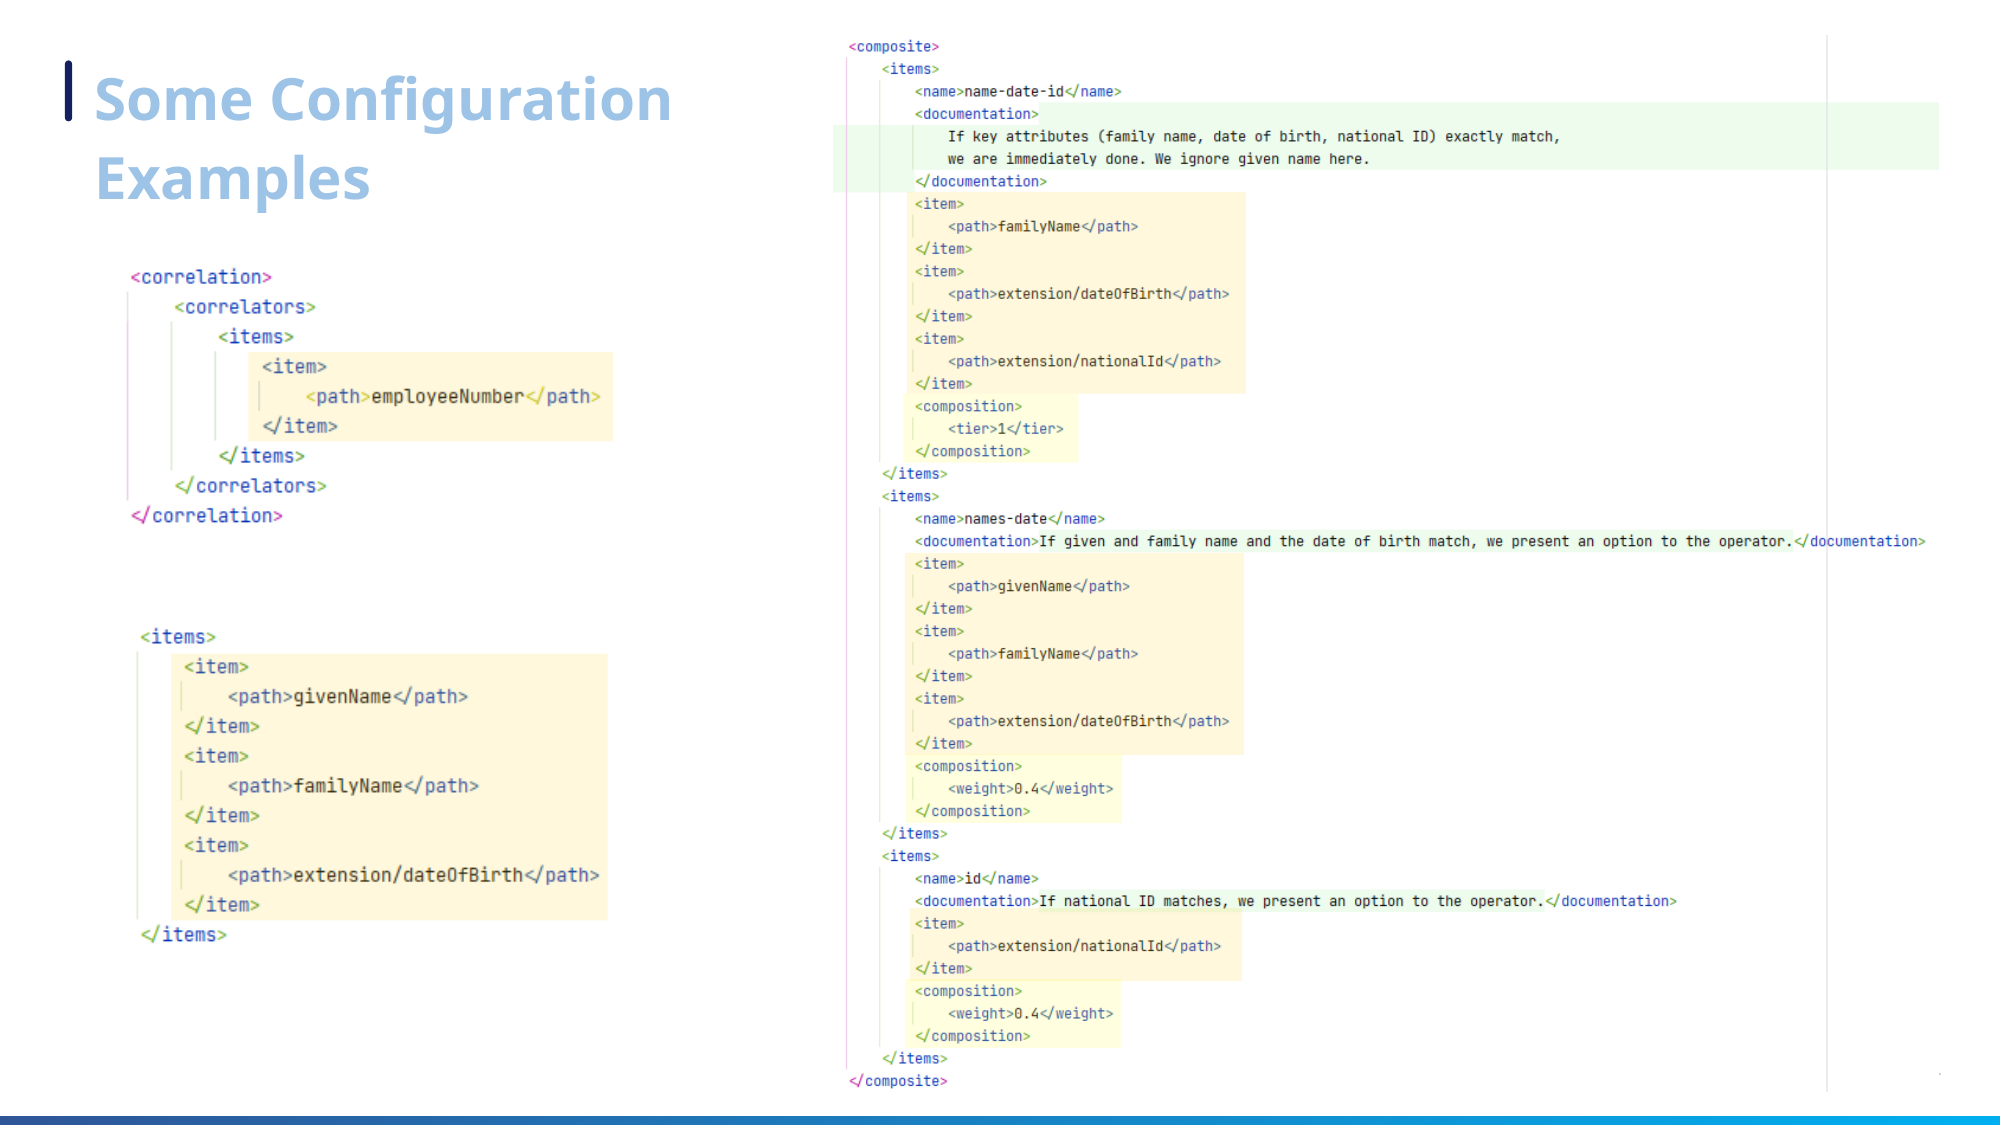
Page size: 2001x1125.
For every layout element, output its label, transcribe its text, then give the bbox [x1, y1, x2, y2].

picture [129, 625, 608, 951]
picture [113, 262, 614, 532]
picture [833, 35, 1939, 1092]
text_box [904, 552, 1244, 823]
text_box [905, 908, 1242, 1049]
title Some Configuration Examples [94, 47, 825, 228]
text_box [171, 653, 608, 921]
text_box [248, 352, 613, 442]
text_box [902, 191, 1246, 463]
